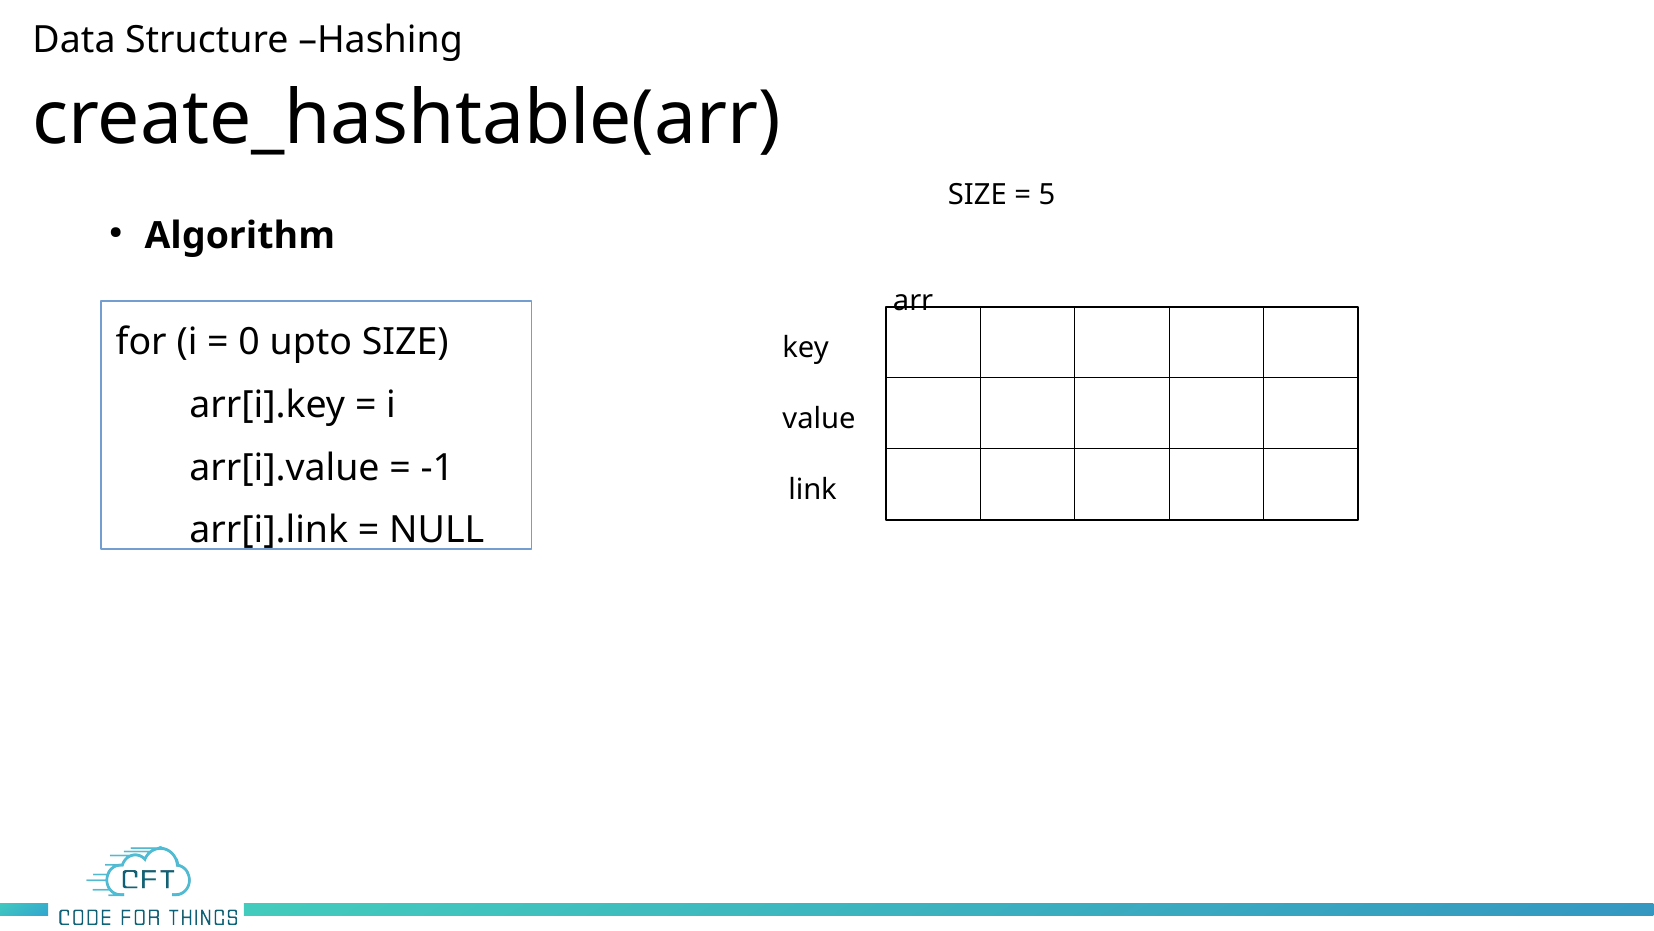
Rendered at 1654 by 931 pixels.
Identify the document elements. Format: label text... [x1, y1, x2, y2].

text_box for (i = 0 upto SIZE) arr[i].key = i arr[i].value = -1 arr[i].link = NULL [100, 307, 567, 550]
text_box [1075, 307, 1169, 377]
text_box [981, 378, 1074, 448]
title Data Structure –Hashing create_hashtable(arr) [32, 12, 1184, 166]
text_box [1075, 378, 1169, 448]
text_box [1264, 449, 1359, 520]
text_box [1264, 378, 1359, 448]
text_box [885, 322, 980, 377]
text_box [1075, 449, 1169, 520]
text_box [981, 449, 1074, 520]
text_box [1170, 449, 1263, 520]
text_box arr [878, 272, 1056, 322]
text_box [885, 378, 980, 448]
text_box [1264, 307, 1359, 377]
text_box key [767, 318, 898, 369]
text_box link [773, 460, 863, 510]
text_box [1170, 307, 1263, 377]
text_box [1170, 378, 1263, 448]
text_box Algorithm [94, 200, 886, 269]
text_box SIZE = 5 [933, 165, 1111, 215]
picture [59, 846, 237, 925]
text_box [981, 307, 1074, 377]
text_box [885, 449, 980, 520]
text_box [100, 301, 532, 307]
text_box value [767, 389, 910, 473]
